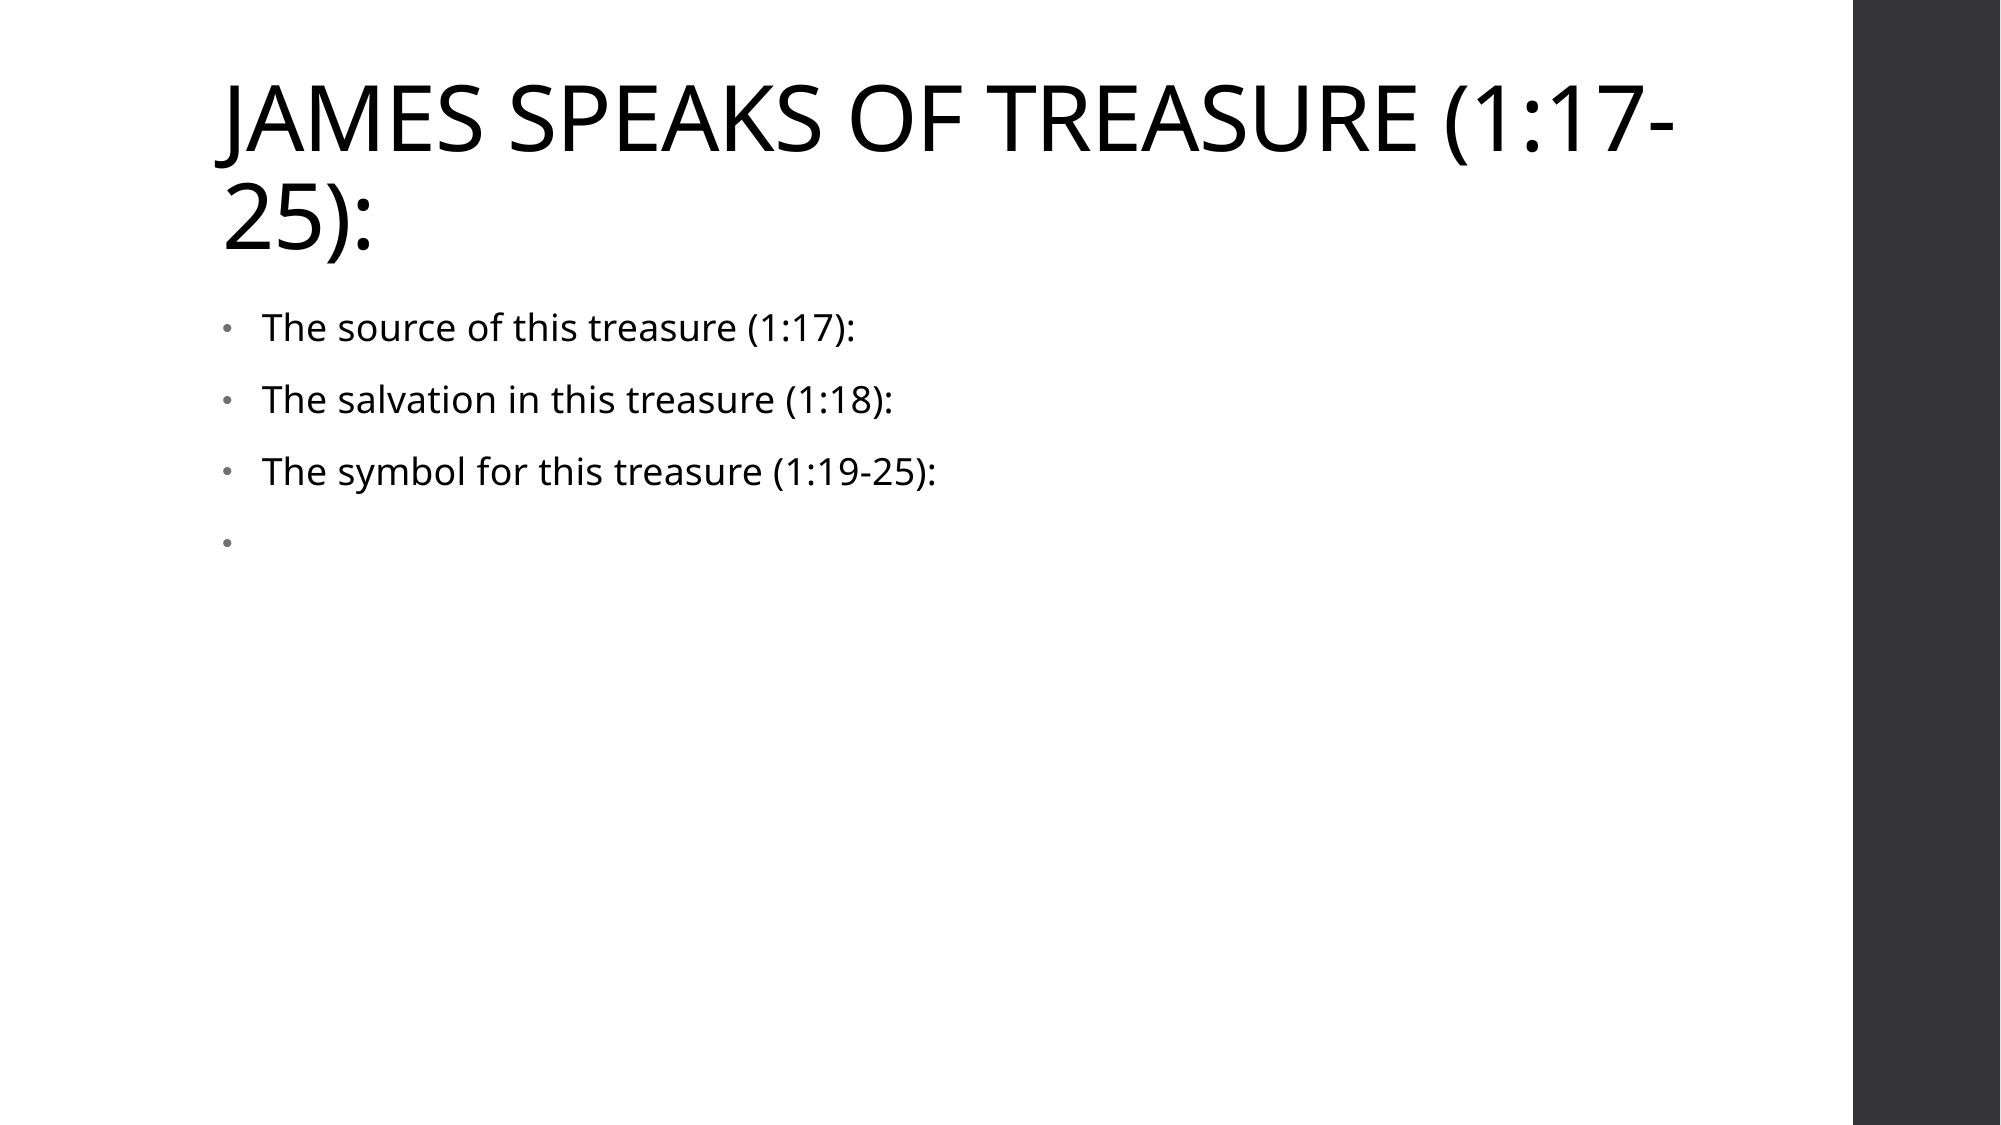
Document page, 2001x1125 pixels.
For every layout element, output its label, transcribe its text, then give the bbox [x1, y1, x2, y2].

list The source of this treasure (1:17): The salvation in this treasure (1:18): The symbol for this treasure (1:19-25): [206, 299, 1617, 1014]
title JAMES SPEAKS OF TREASURE (1:17-25): [206, 60, 1797, 278]
